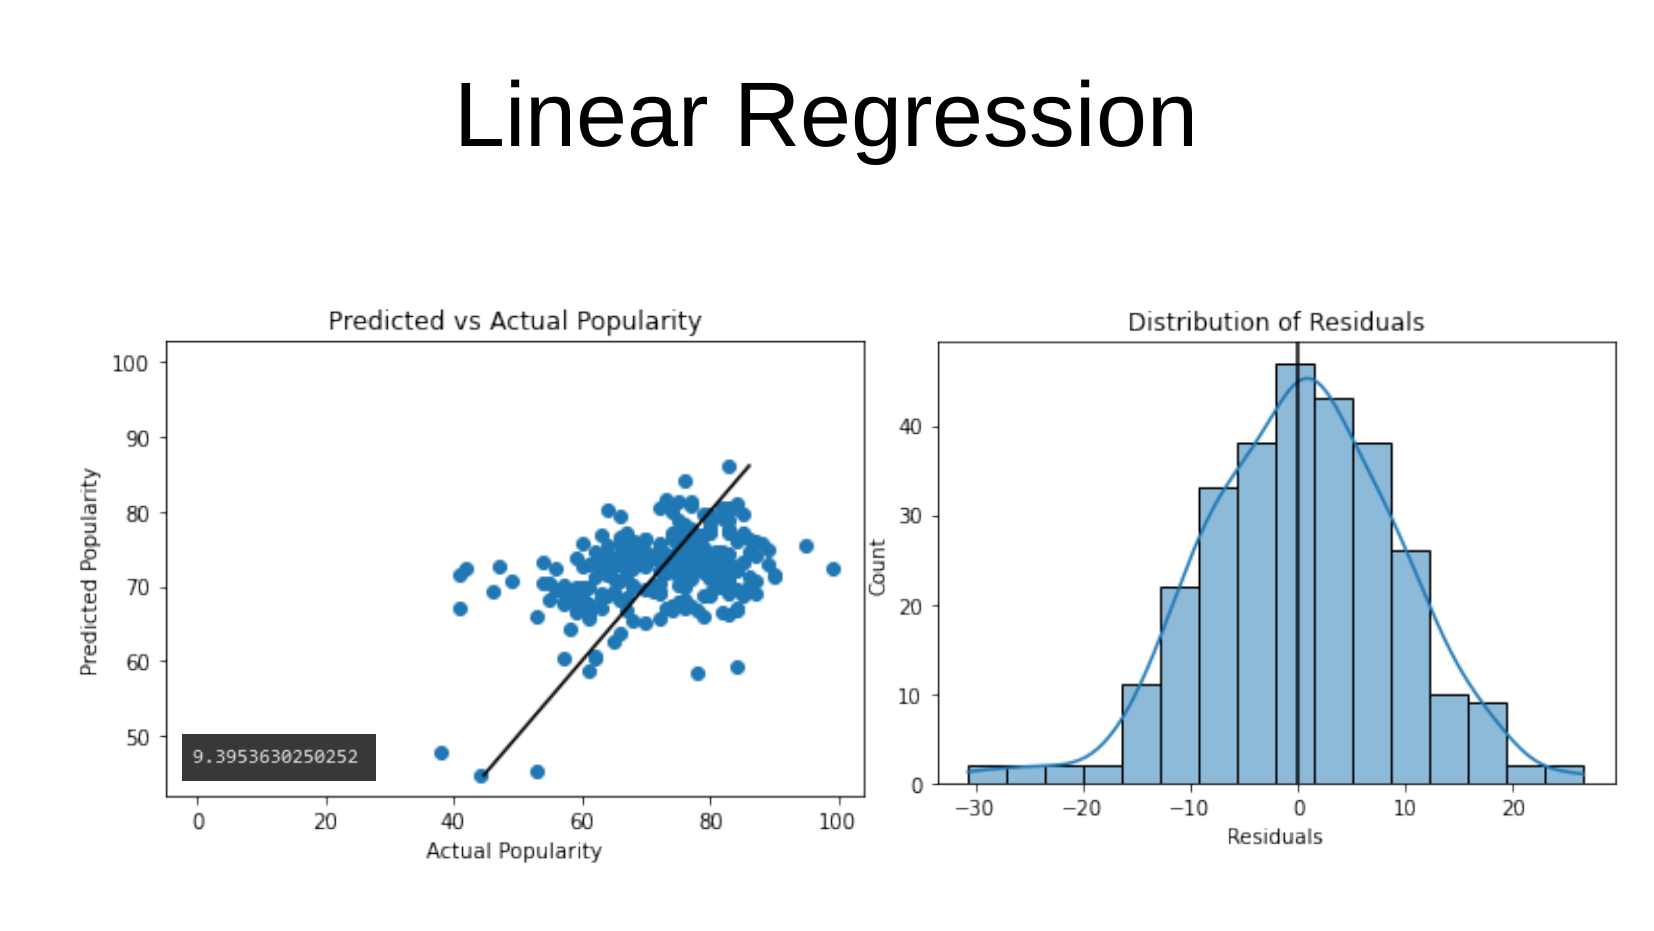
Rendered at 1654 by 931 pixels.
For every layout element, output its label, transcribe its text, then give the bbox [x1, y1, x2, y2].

title Linear Regression [82, 37, 1571, 193]
picture [68, 295, 1628, 876]
